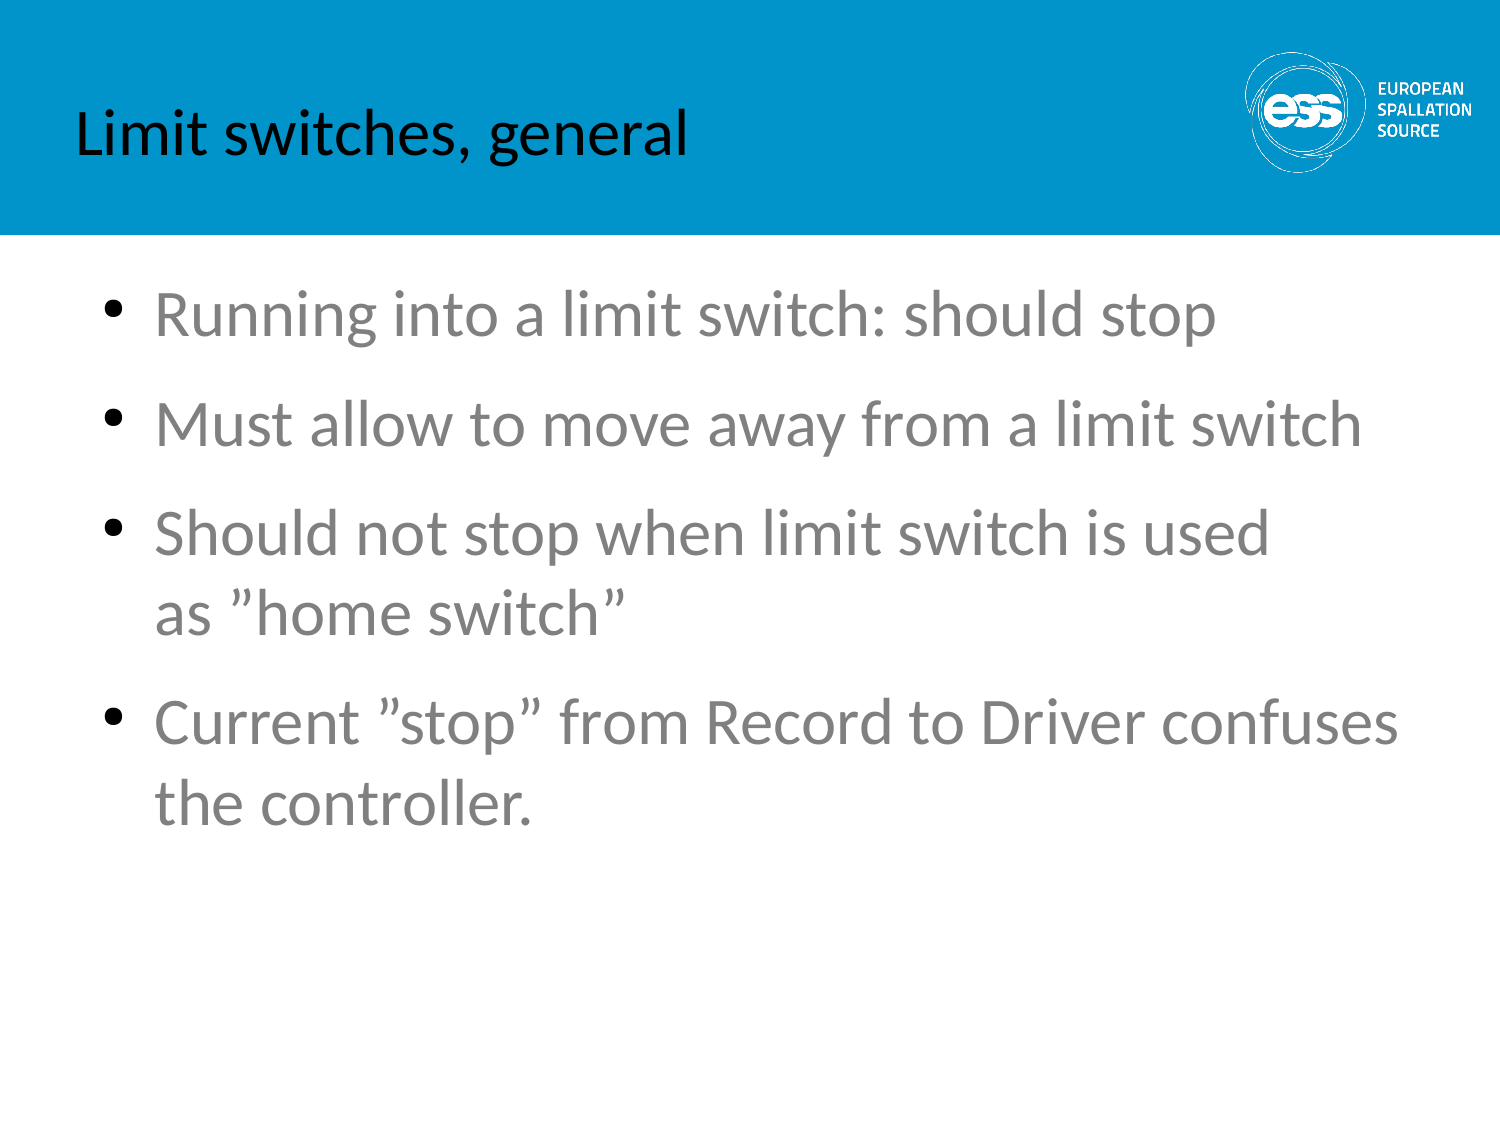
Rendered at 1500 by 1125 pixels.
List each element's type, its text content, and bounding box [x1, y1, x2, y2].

list Running into a limit switch: should stop Must allow to move away from a limit switch Should not stop when limit switch is used as ”home switch” Current ”stop” from Record to Driver confuses the controller. [69, 262, 1420, 1005]
picture [1418, 104, 1423, 115]
picture [1443, 86, 1450, 93]
picture [1454, 83, 1458, 94]
picture [1264, 94, 1342, 127]
picture [1379, 83, 1385, 94]
picture [1400, 83, 1407, 94]
picture [1423, 83, 1430, 94]
title Limit switches, general [75, 45, 1247, 233]
picture [1436, 104, 1444, 115]
picture [1398, 109, 1406, 115]
picture [1432, 125, 1438, 136]
picture [1422, 125, 1428, 134]
picture [1409, 104, 1415, 115]
picture [1389, 104, 1393, 115]
